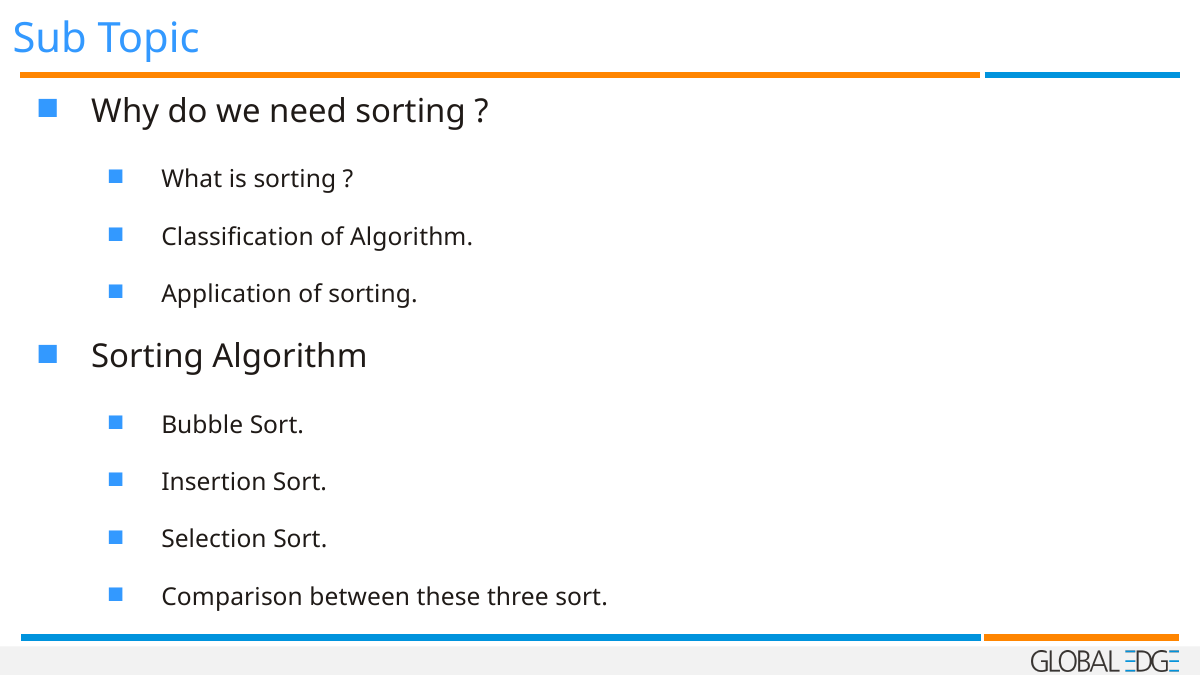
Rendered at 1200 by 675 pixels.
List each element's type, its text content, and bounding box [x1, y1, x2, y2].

picture [1031, 650, 1179, 672]
title Sub Topic [12, 9, 1088, 63]
list Why do we need sorting ? What is sorting ? Classification of Algorithm. Application of sorting. Sorting Algorithm Bubble Sort. Insertion Sort. Selection Sort. Comparison between these three sort. [21, 86, 1170, 615]
